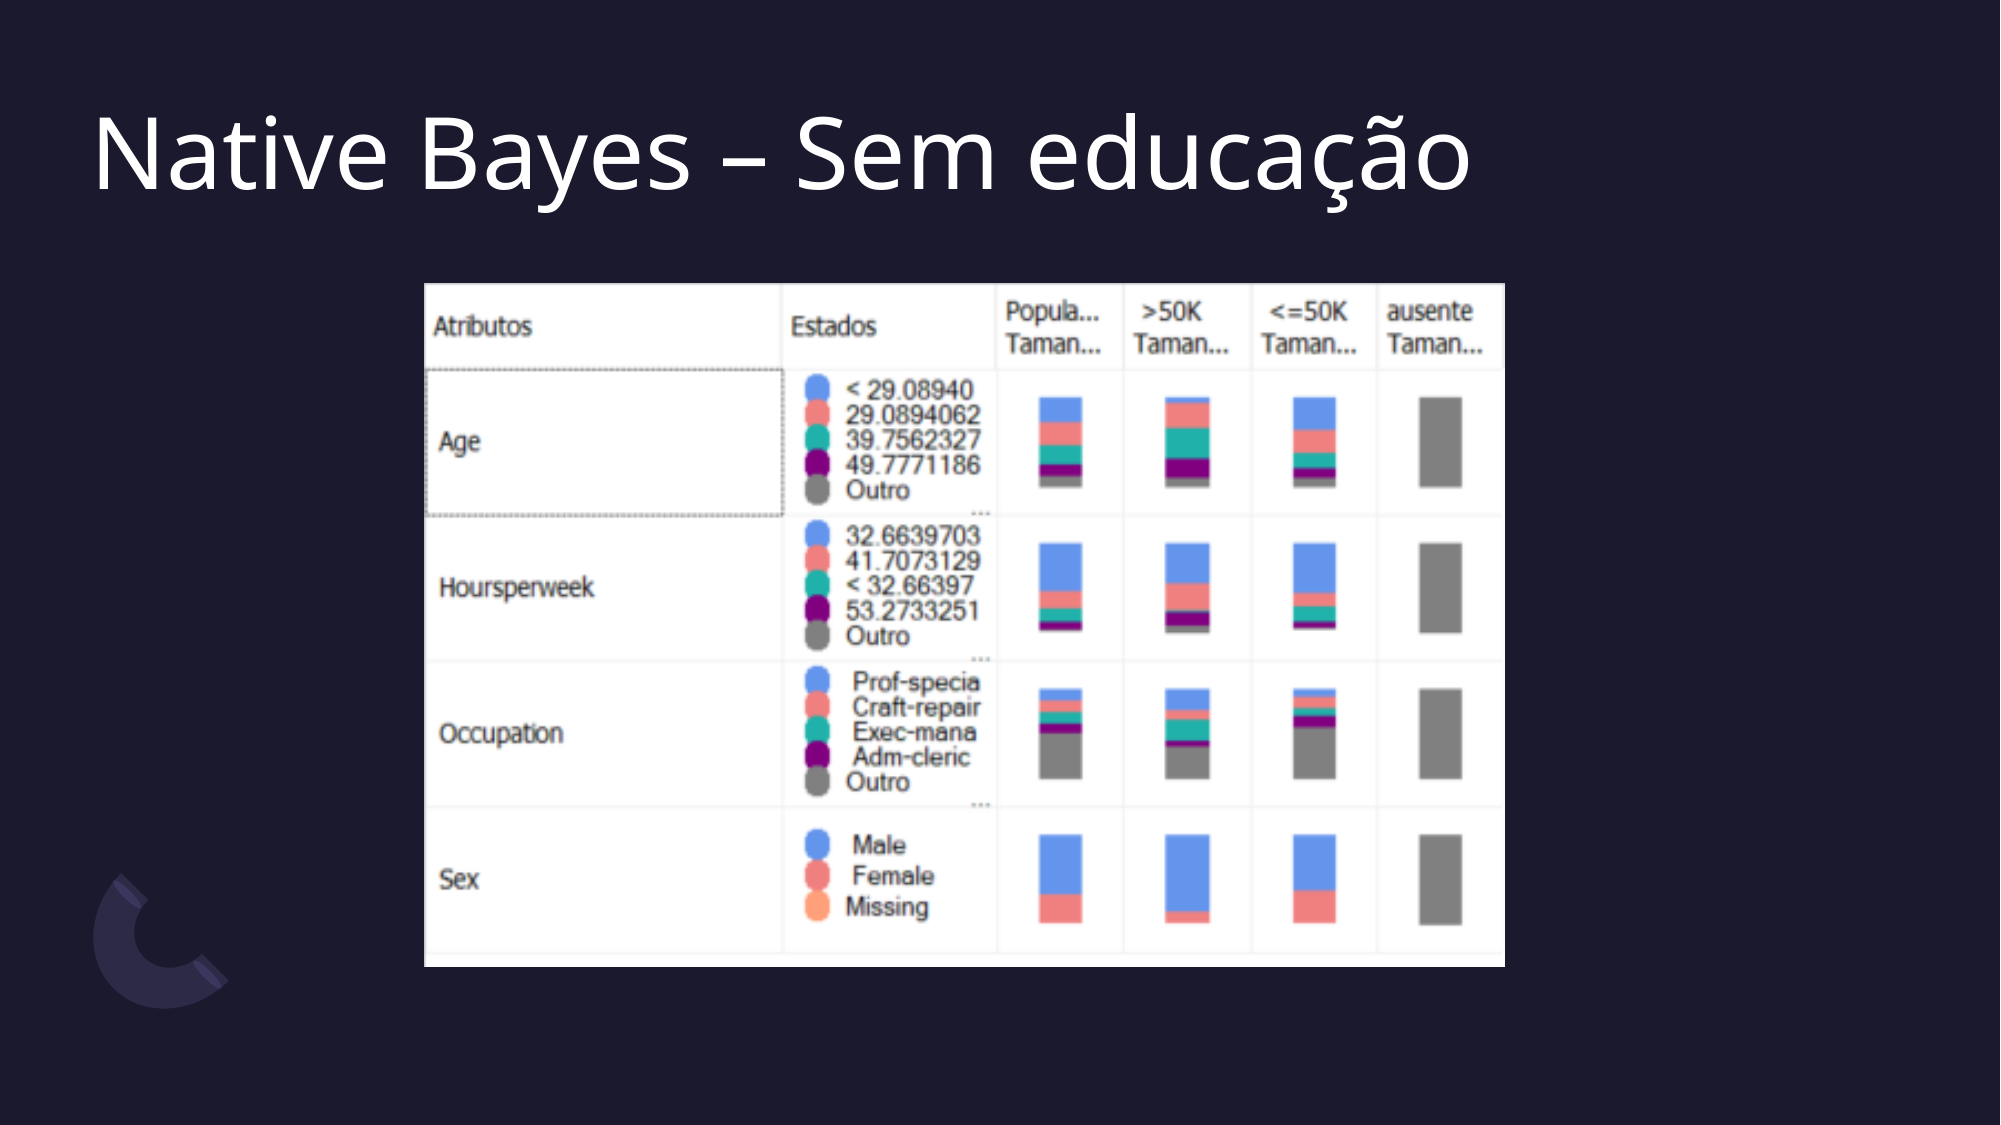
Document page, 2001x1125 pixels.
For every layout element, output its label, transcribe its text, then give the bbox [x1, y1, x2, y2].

title Native Bayes – Sem educação [90, 90, 1910, 309]
picture [424, 283, 1505, 967]
